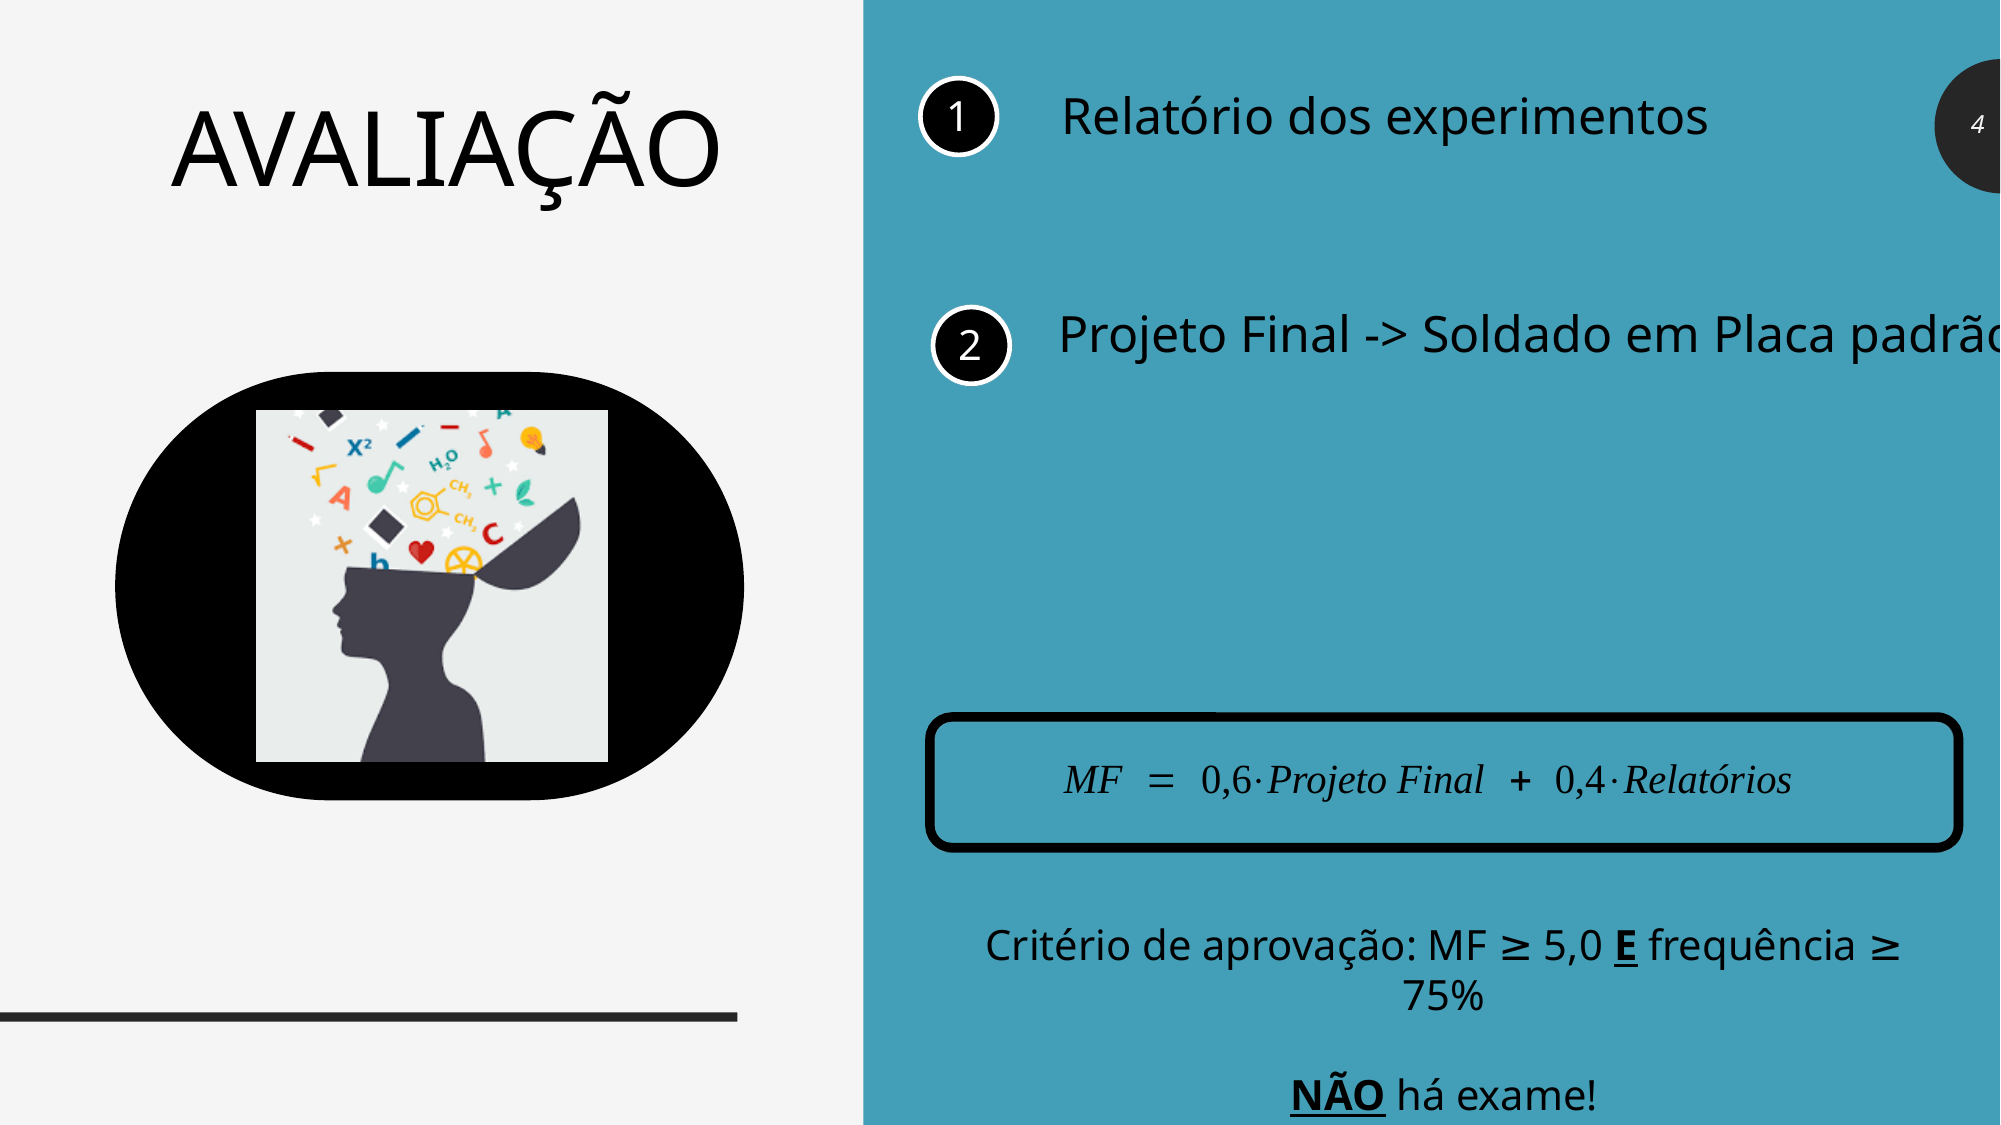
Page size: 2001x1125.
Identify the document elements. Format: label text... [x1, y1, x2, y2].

text_box [948, 376, 995, 384]
text_box [942, 78, 976, 82]
text_box Critério de aprovação: MF ≥ 5,0 E frequência ≥ 75% NÃO há exame! [956, 911, 1932, 1125]
text_box 2 [943, 310, 999, 376]
text_box Projeto Final -> Soldado em Placa padrão [1043, 295, 2000, 371]
text_box [115, 371, 745, 801]
text_box [933, 319, 943, 372]
title AVALIAÇÃO [111, 89, 741, 463]
picture [256, 410, 608, 762]
text_box [920, 90, 931, 143]
list Relatório dos experimentos [1046, 60, 1977, 169]
text_box [935, 147, 983, 155]
chart [1051, 756, 1805, 804]
text_box [986, 89, 998, 144]
text_box 1 [931, 82, 986, 147]
text_box [999, 318, 1010, 373]
